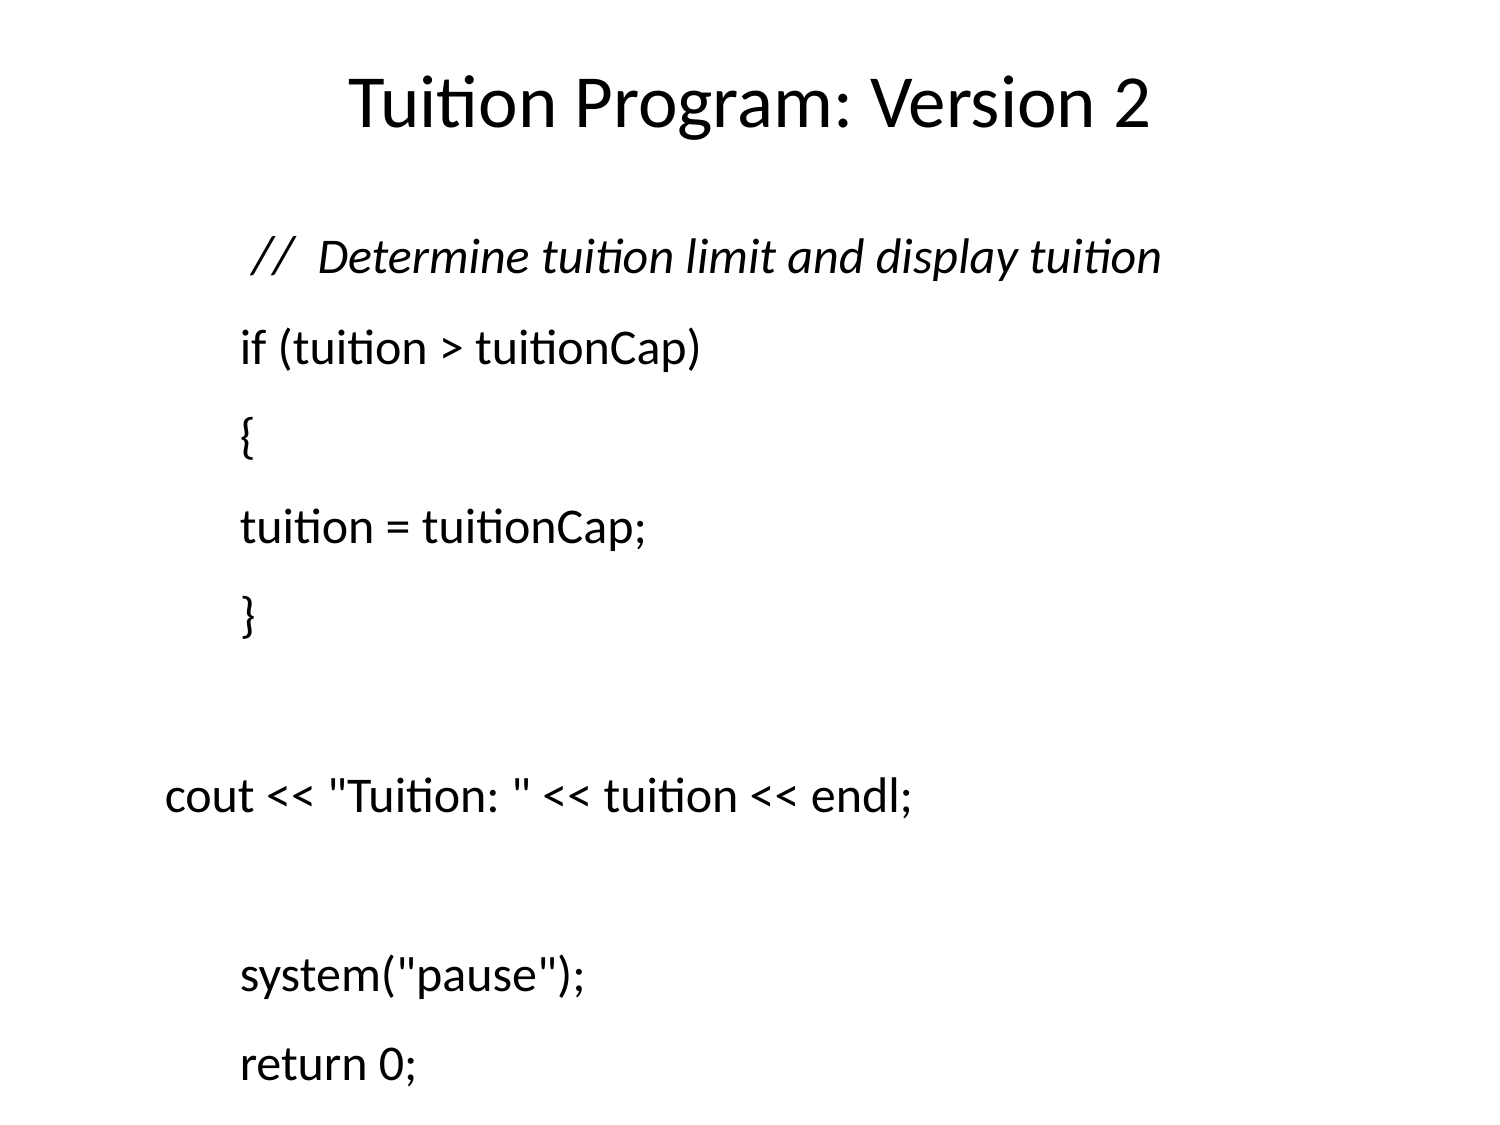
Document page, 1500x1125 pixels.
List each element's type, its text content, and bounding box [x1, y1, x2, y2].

list // Determine tuition limit and display tuition if (tuition > tuitionCap) { tuition = tuitionCap; } cout << "Tuition: " << tuition << endl; system("pause"); return 0; } [75, 212, 1450, 1075]
title Tuition Program: Version 2 [75, 45, 1425, 212]
